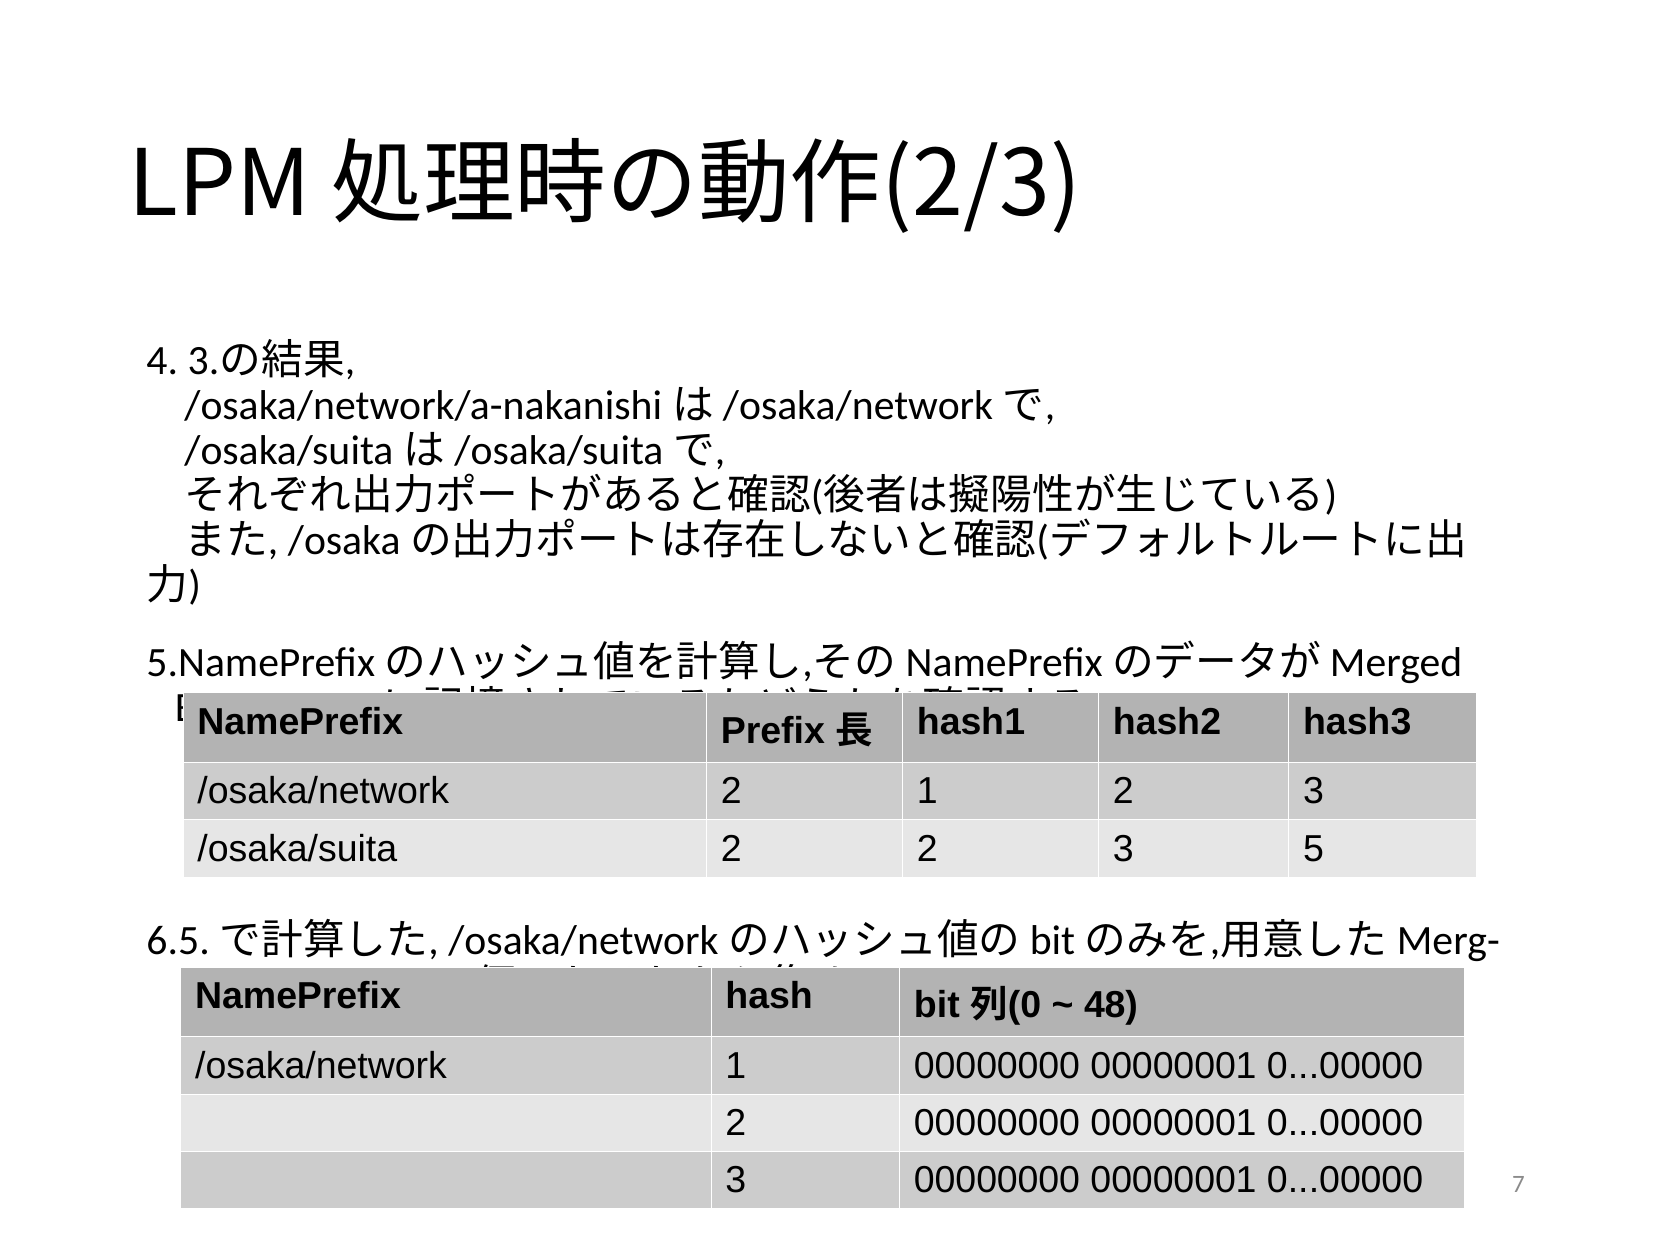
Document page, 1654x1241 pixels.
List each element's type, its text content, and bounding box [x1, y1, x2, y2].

table_cell /osaka/network [181, 1037, 711, 1094]
table_cell 1 [712, 1037, 899, 1094]
table_cell 2 [707, 820, 902, 877]
table_header hash [712, 968, 899, 1036]
table_cell 1 [903, 763, 1098, 819]
list 3.の結果, /osaka/network/a-nakanishi は /osaka/network で, /osaka/suita は /osaka/suita で, それぞれ出力ポートがあると確認(後者は擬陽性が生じている) また, /osaka の出力ポートは存在しないと確認(デフォルトルートに出力) NamePrefix のハッシュ値を計算し,その NamePrefix のデータが Merged BloomFilter に記憶されているかどうかを確認する 5. で計算した, /osaka/network のハッシュ値の bit のみを,用意した Merg- edBloomFilter 48個それぞれから集める [113, 330, 1536, 1118]
table_cell 2 [712, 1095, 899, 1151]
table_header bit 列(0 ~ 48) [900, 968, 1464, 1036]
table_cell 2 [707, 763, 902, 819]
table_header NamePrefix [184, 693, 706, 762]
title LPM 処理時の動作(2/3) [113, 65, 1540, 306]
table_cell 2 [1099, 763, 1288, 819]
table_cell [181, 1095, 711, 1151]
table_cell 00000000 00000001 0...00000 [900, 1152, 1464, 1208]
table_header NamePrefix [181, 968, 711, 1036]
table_cell 3 [712, 1152, 899, 1208]
table_cell 3 [1099, 820, 1288, 877]
table_header hash1 [903, 693, 1098, 762]
table_cell /osaka/network [184, 763, 706, 819]
table_cell [181, 1152, 711, 1208]
table_cell 00000000 00000001 0...00000 [900, 1037, 1464, 1094]
table_cell 2 [903, 820, 1098, 877]
table_header hash2 [1099, 693, 1288, 762]
table_cell 00000000 00000001 0...00000 [900, 1095, 1464, 1151]
table_header Prefix 長 [707, 693, 902, 762]
table_header hash3 [1289, 693, 1476, 762]
table_cell 3 [1289, 763, 1476, 819]
table_cell /osaka/suita [184, 820, 706, 877]
slide_number <番号> [1167, 1149, 1540, 1216]
table_cell 5 [1289, 820, 1476, 877]
